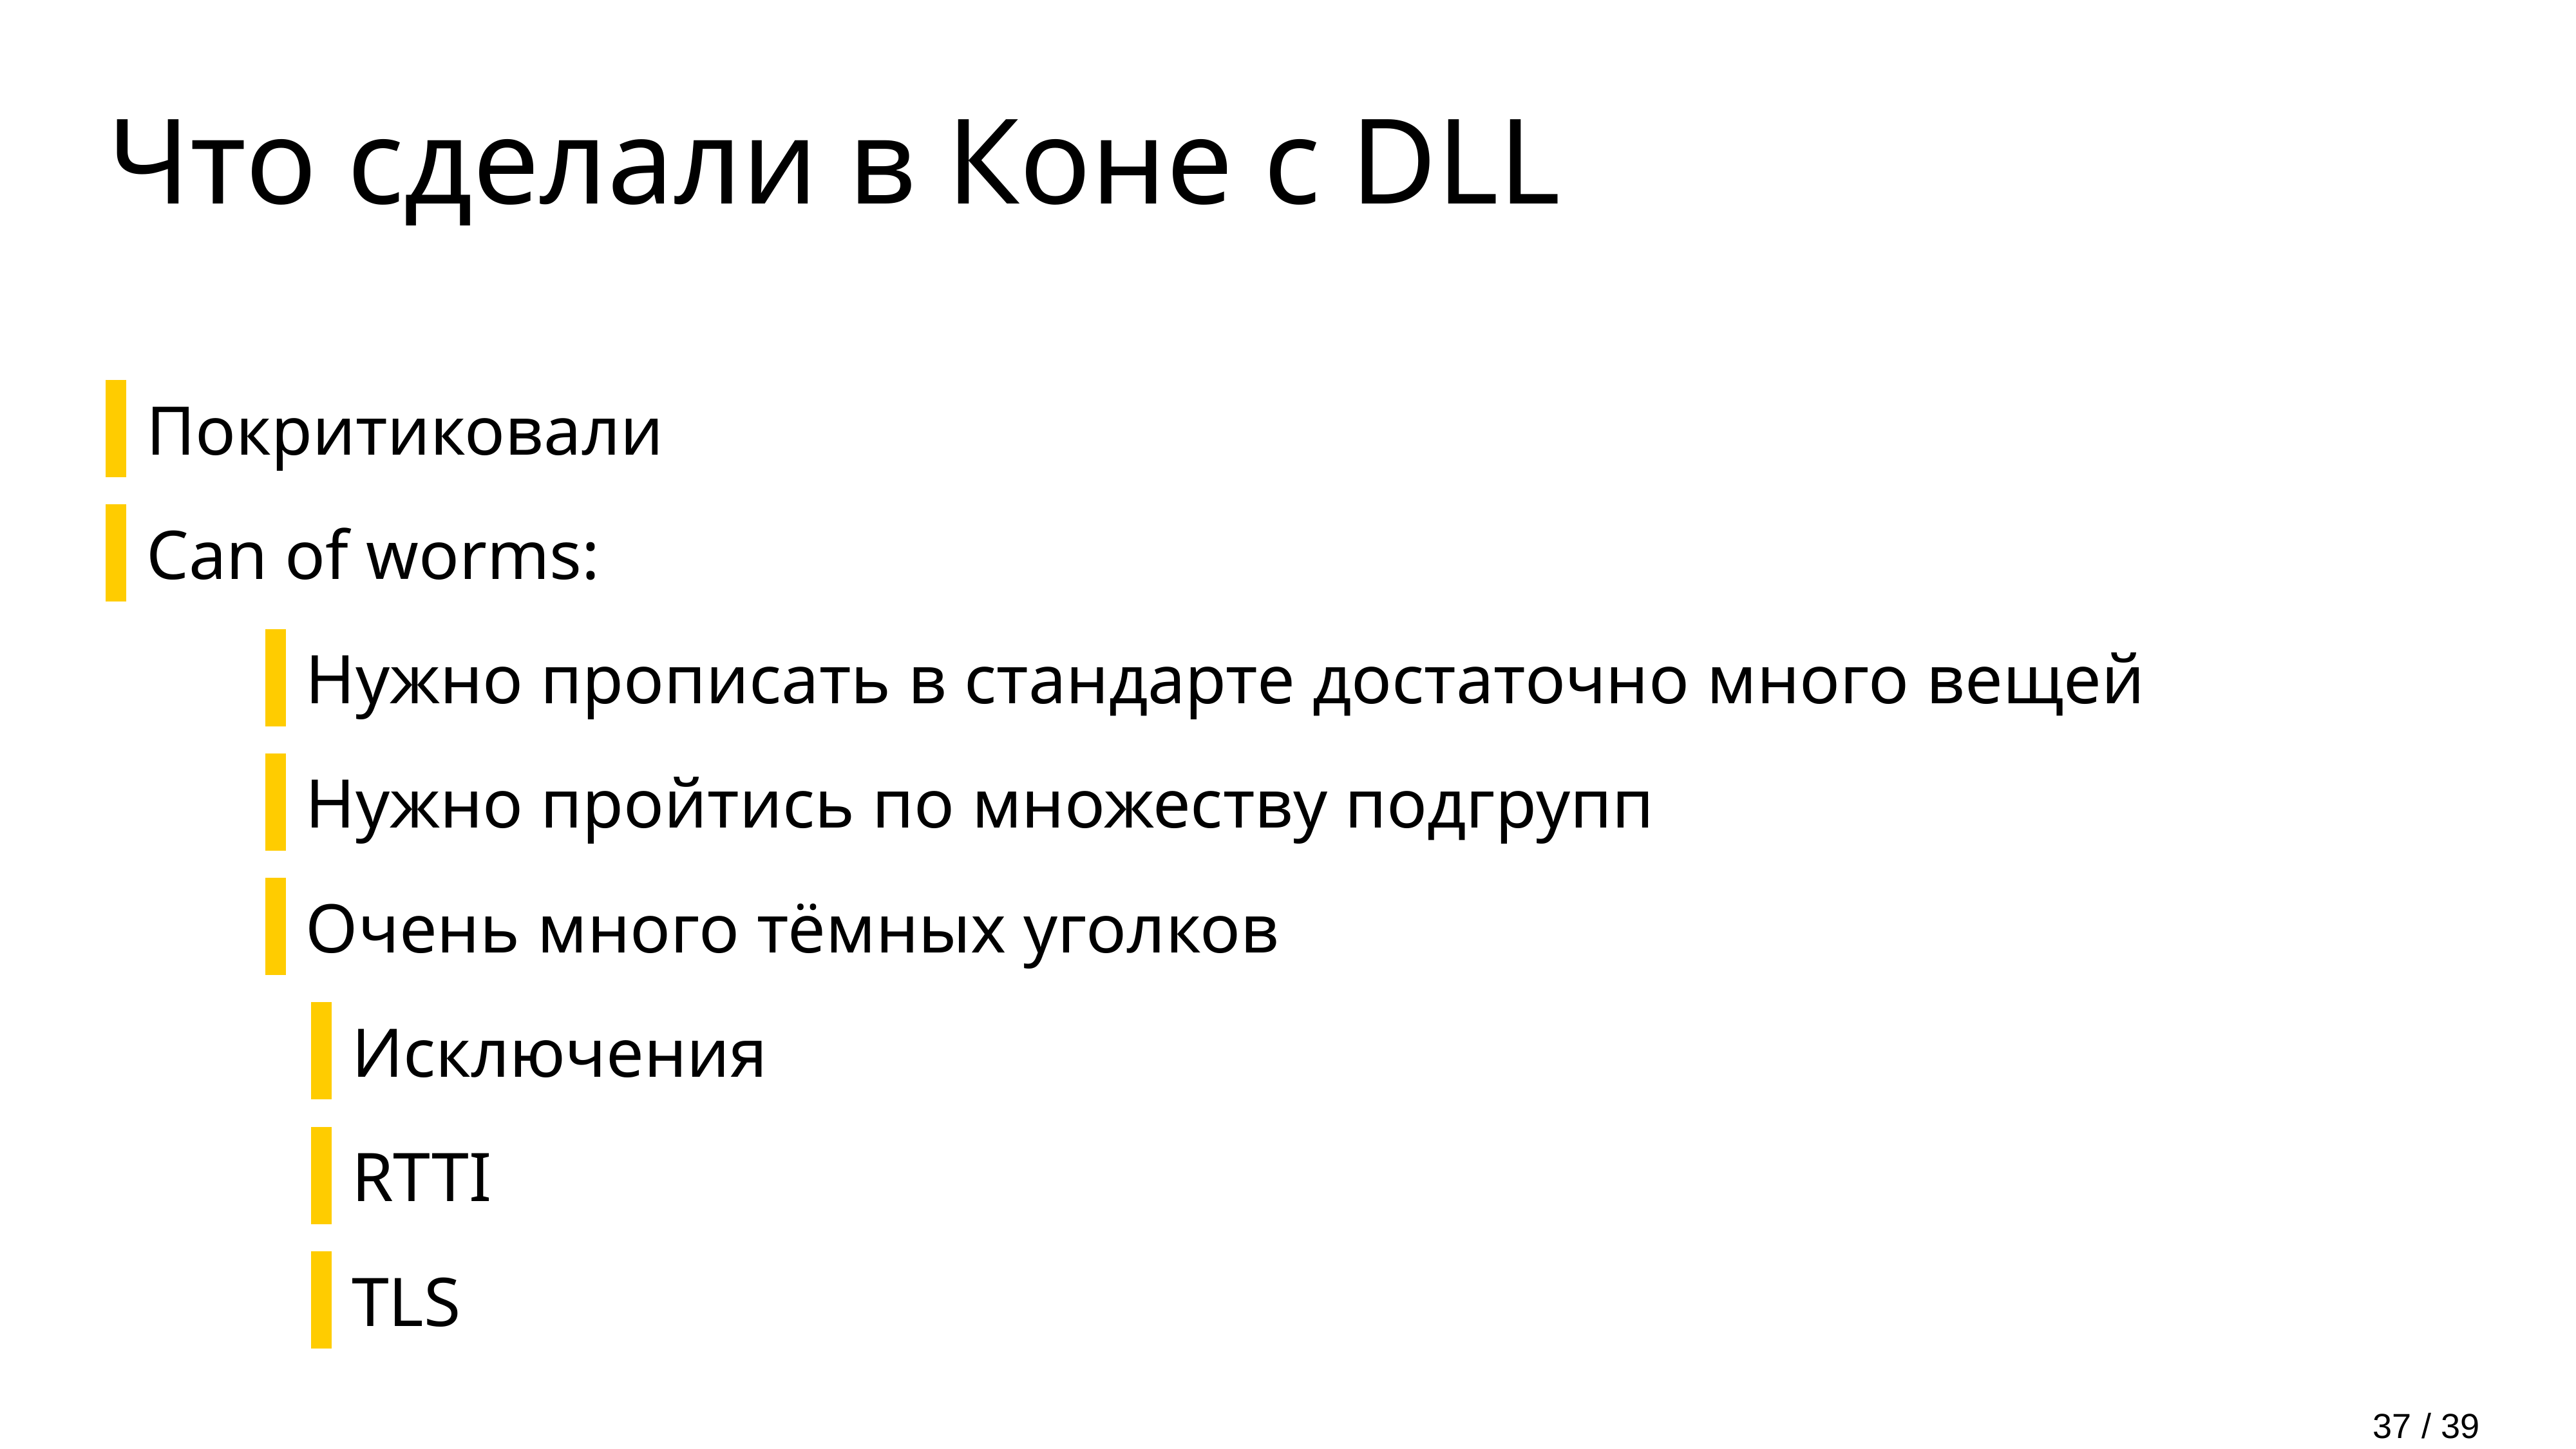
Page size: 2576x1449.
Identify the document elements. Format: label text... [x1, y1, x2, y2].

text_box Покритиковали Can of worms: Нужно прописать в стандарте достаточно много вещей Нужно пройтись по множеству подгрупп Очень много тёмных уголков Исключения RTTI TLS [96, 364, 2512, 1419]
title Что сделали в Коне с DLL [108, 80, 2468, 242]
text_box <number> / 39 [2363, 1402, 2576, 1449]
